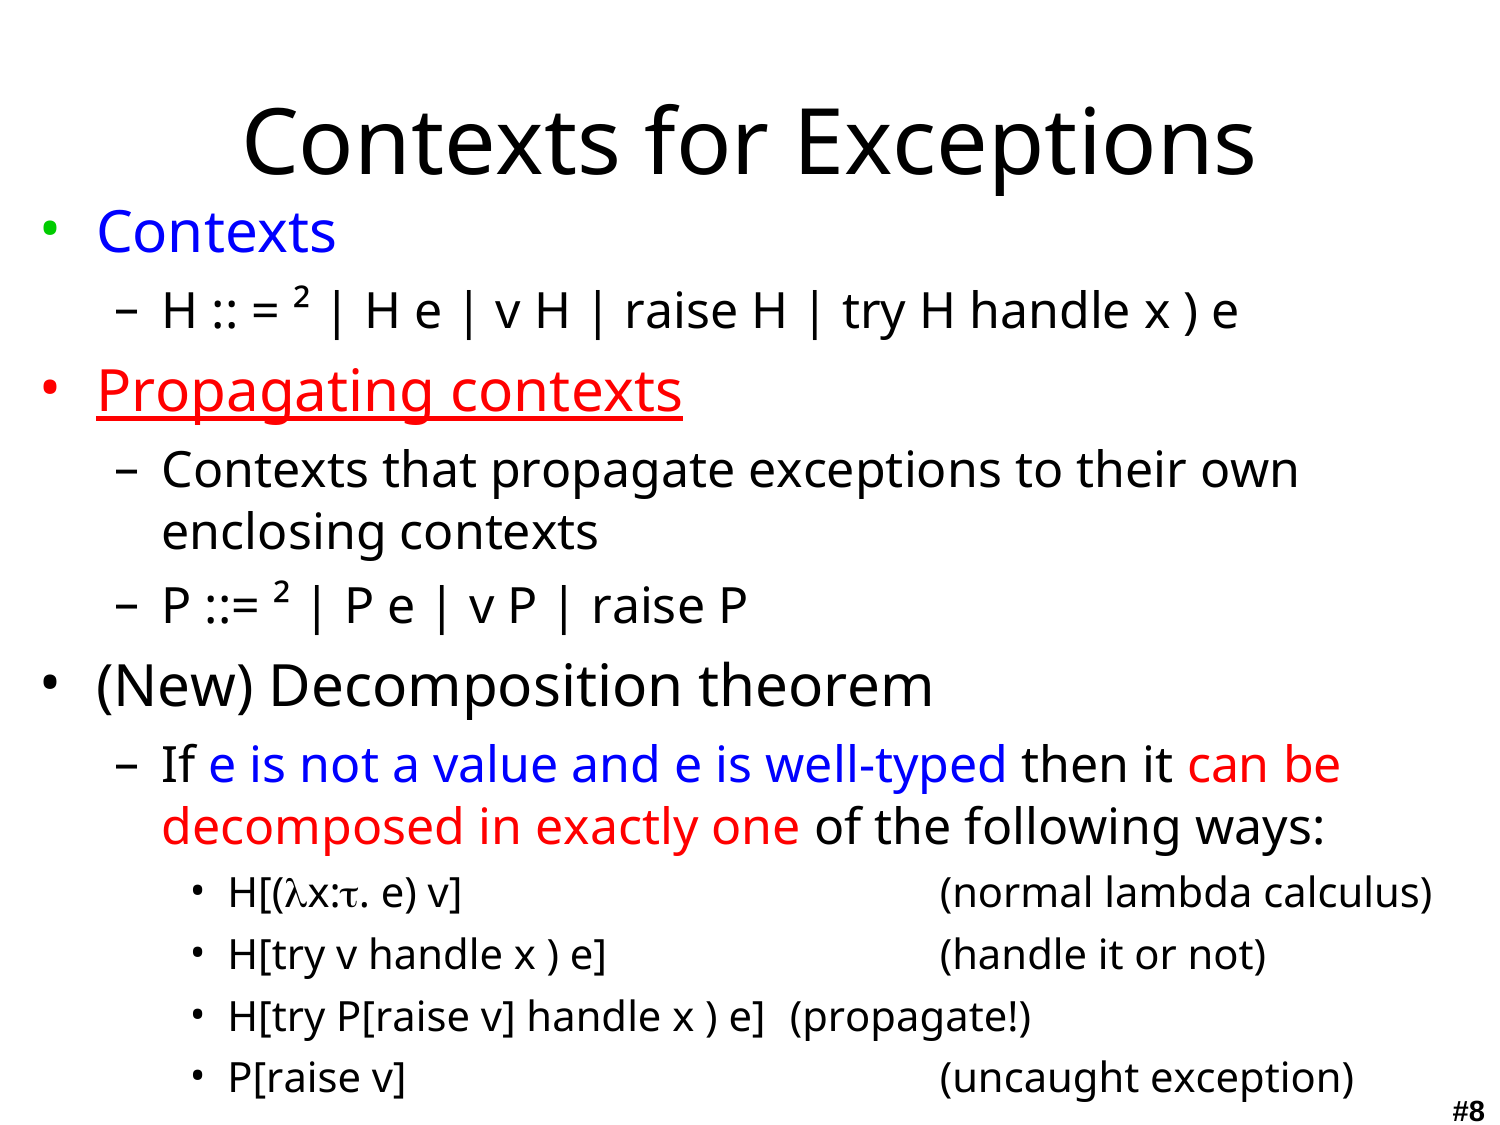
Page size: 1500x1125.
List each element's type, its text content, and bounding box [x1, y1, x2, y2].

list Contexts H :: = ² | H e | v H | raise H | try H handle x ) e Propagating contexts Contexts that propagate exceptions to their own enclosing contexts P ::= ² | P e | v P | raise P (New) Decomposition theorem If e is not a value and e is well-typed then it can be decomposed in exactly one of the following ways: H[(x:. e) v] (normal lambda calculus) H[try v handle x ) e] (handle it or not) H[try P[raise v] handle x ) e] (propagate!) P[raise v] (uncaught exception) [24, 187, 1476, 1026]
title Contexts for Exceptions [24, 45, 1476, 187]
